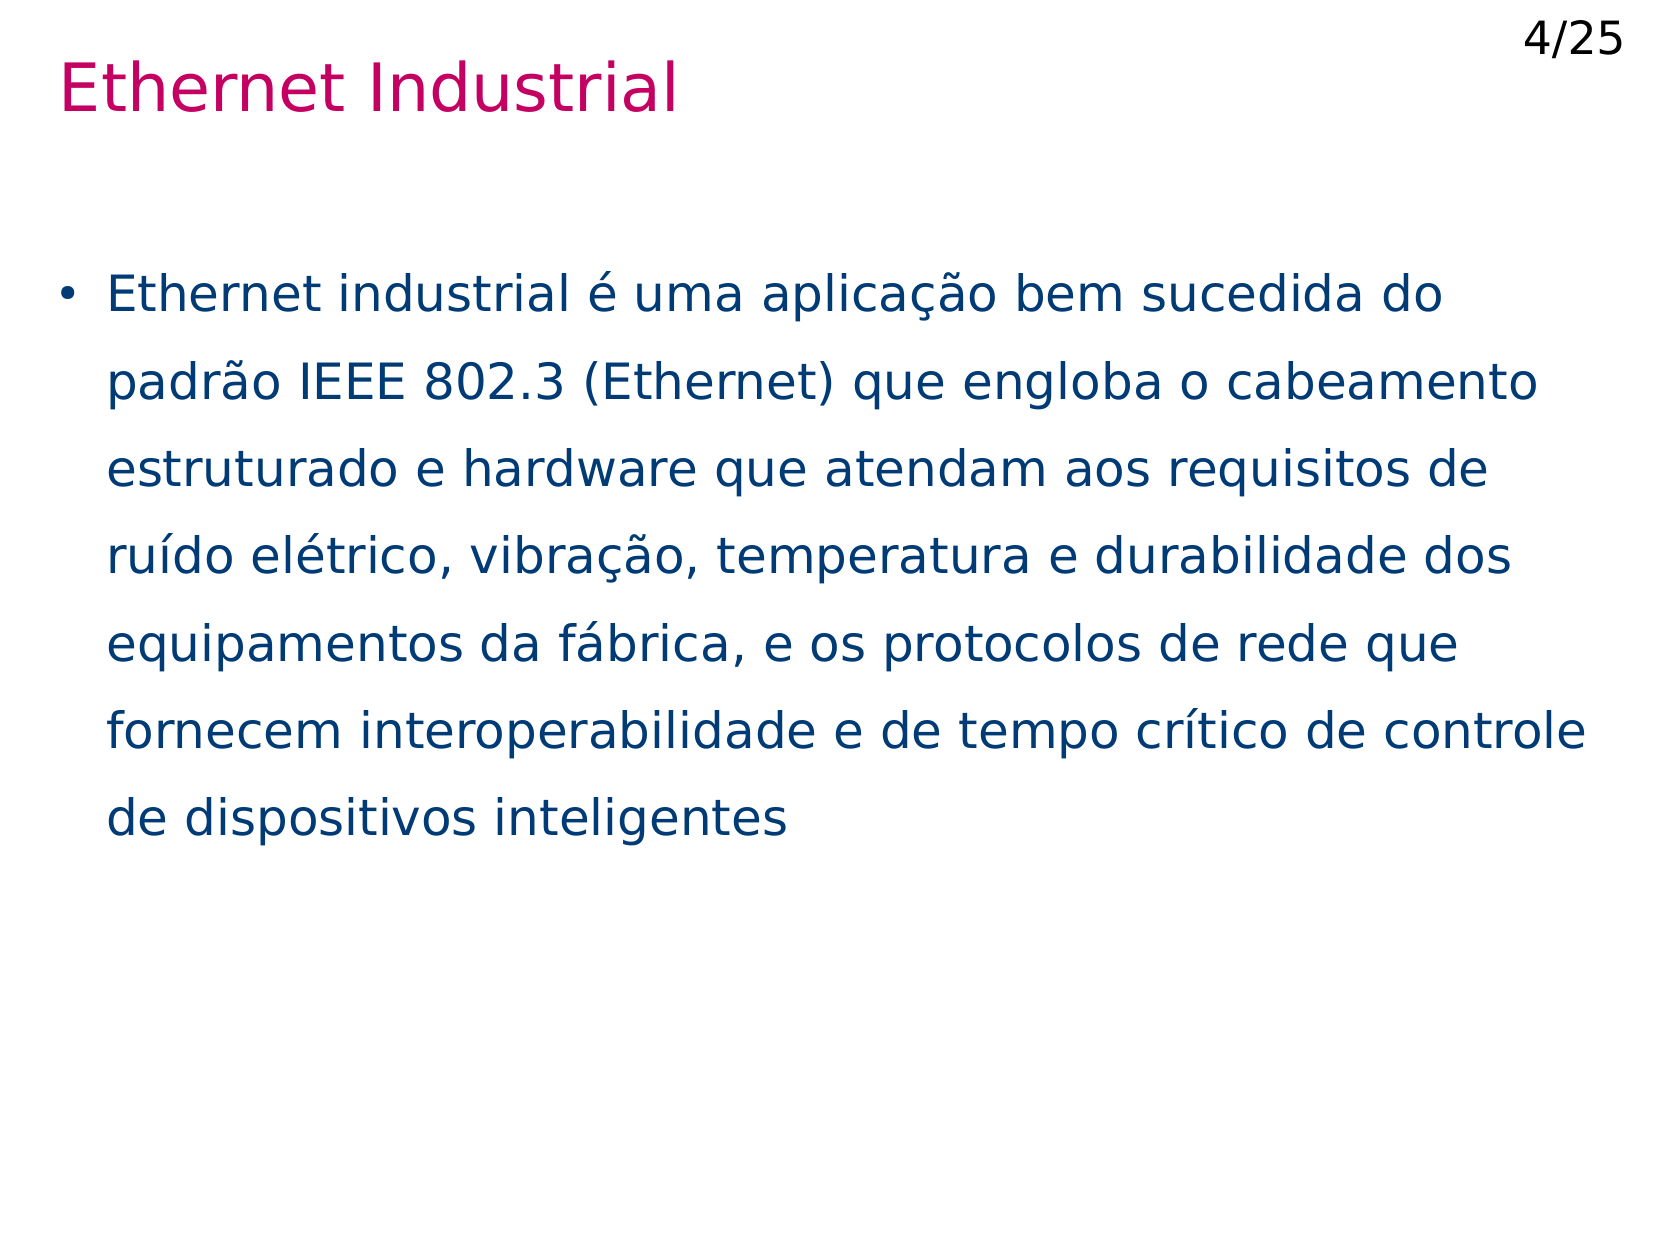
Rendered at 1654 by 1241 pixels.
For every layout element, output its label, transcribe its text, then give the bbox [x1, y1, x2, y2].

title Ethernet Industrial [59, 29, 1625, 148]
list Ethernet industrial é uma aplicação bem sucedida do padrão IEEE 802.3 (Ethernet) que engloba o cabeamento estruturado e hardware que atendam aos requisitos de ruído elétrico, vibração, temperatura e durabilidade dos equipamentos da fábrica, e os protocolos de rede que fornecem interoperabilidade e de tempo crítico de controle de dispositivos inteligentes [59, 236, 1625, 1211]
